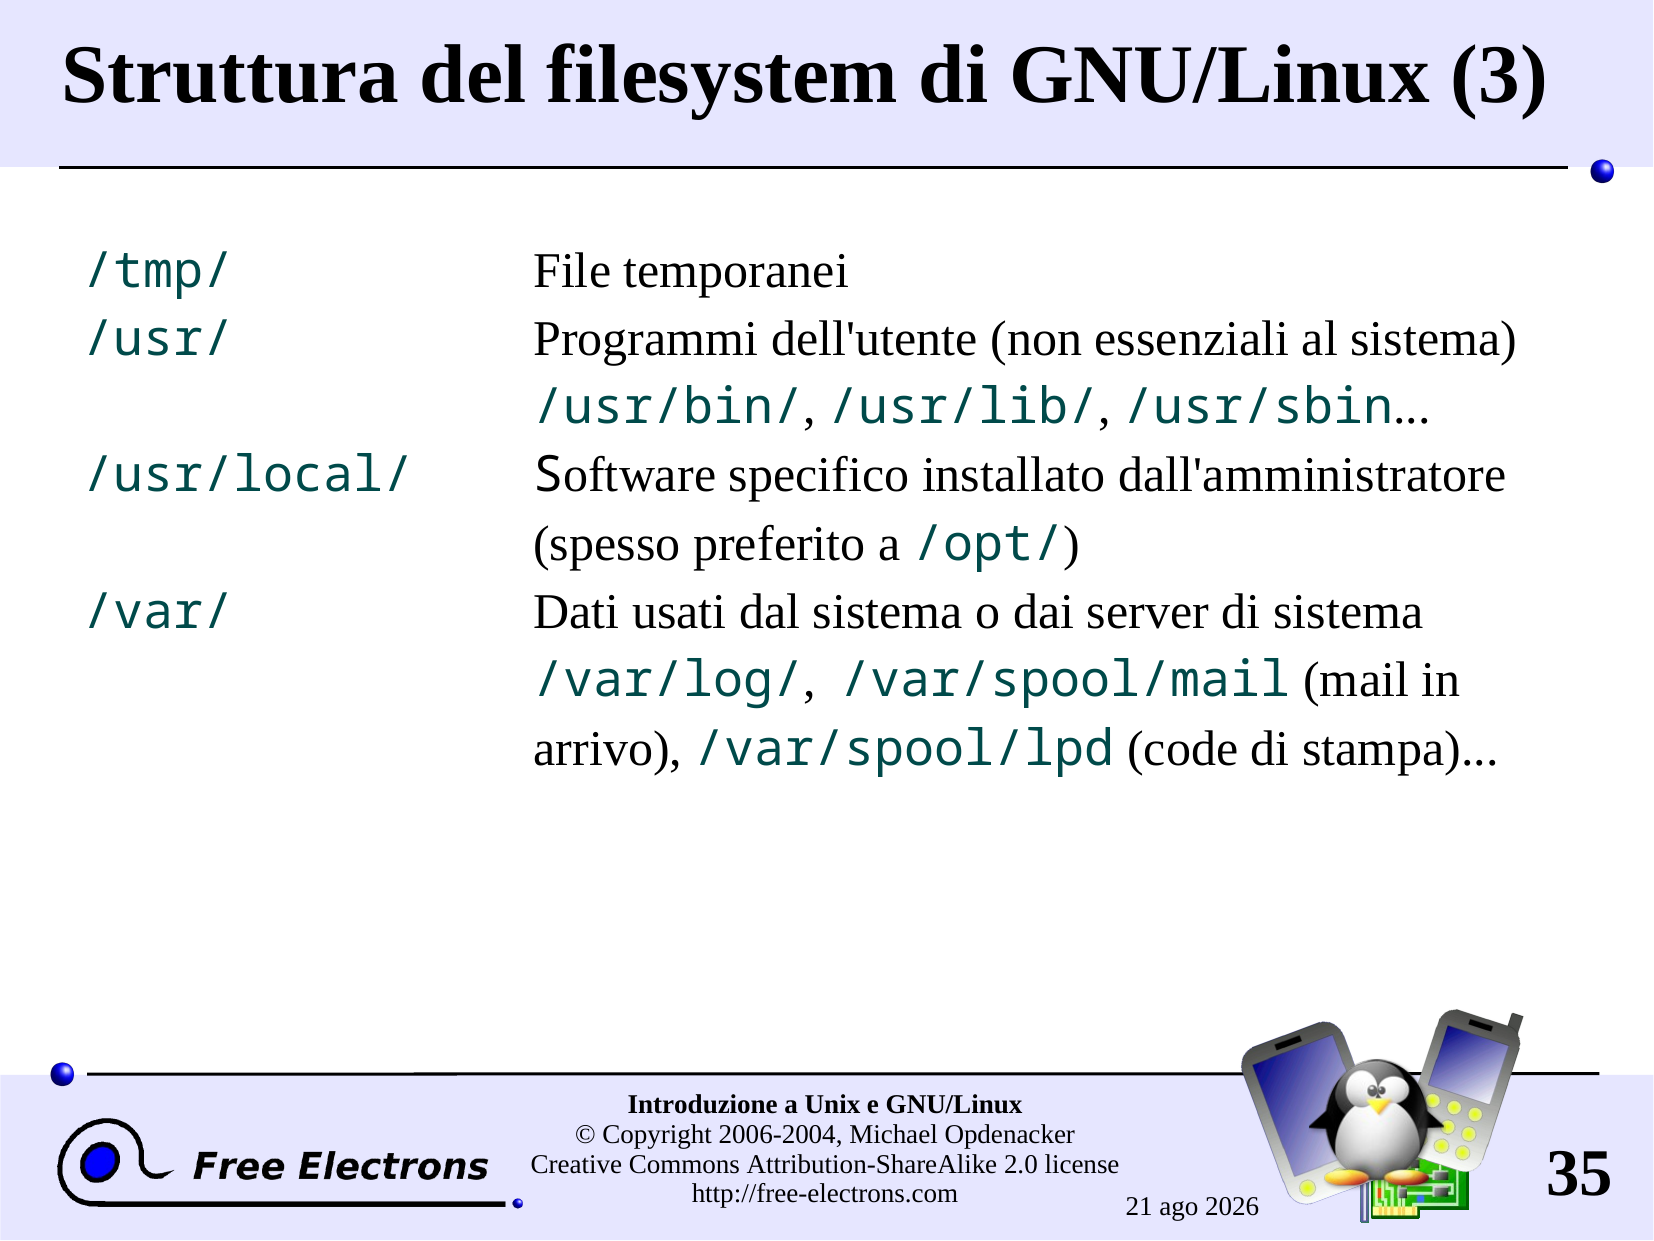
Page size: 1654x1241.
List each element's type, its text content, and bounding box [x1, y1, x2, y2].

list /tmp/ File temporanei /usr/ Programmi dell'utente (non essenziali al sistema) /usr/bin/, /usr/lib/, /usr/sbin... /usr/local/ Software specifico installato dall'amministratore (spesso preferito a /opt/) /var/ Dati usati dal sistema o dai server di sistema /var/log/, /var/spool/mail (mail in arrivo), /var/spool/lpd (code di stampa)... [60, 233, 1579, 984]
picture [1225, 984, 1538, 1241]
picture [50, 1107, 527, 1216]
title Struttura del filesystem di GNU/Linux (3) [60, 12, 1551, 138]
